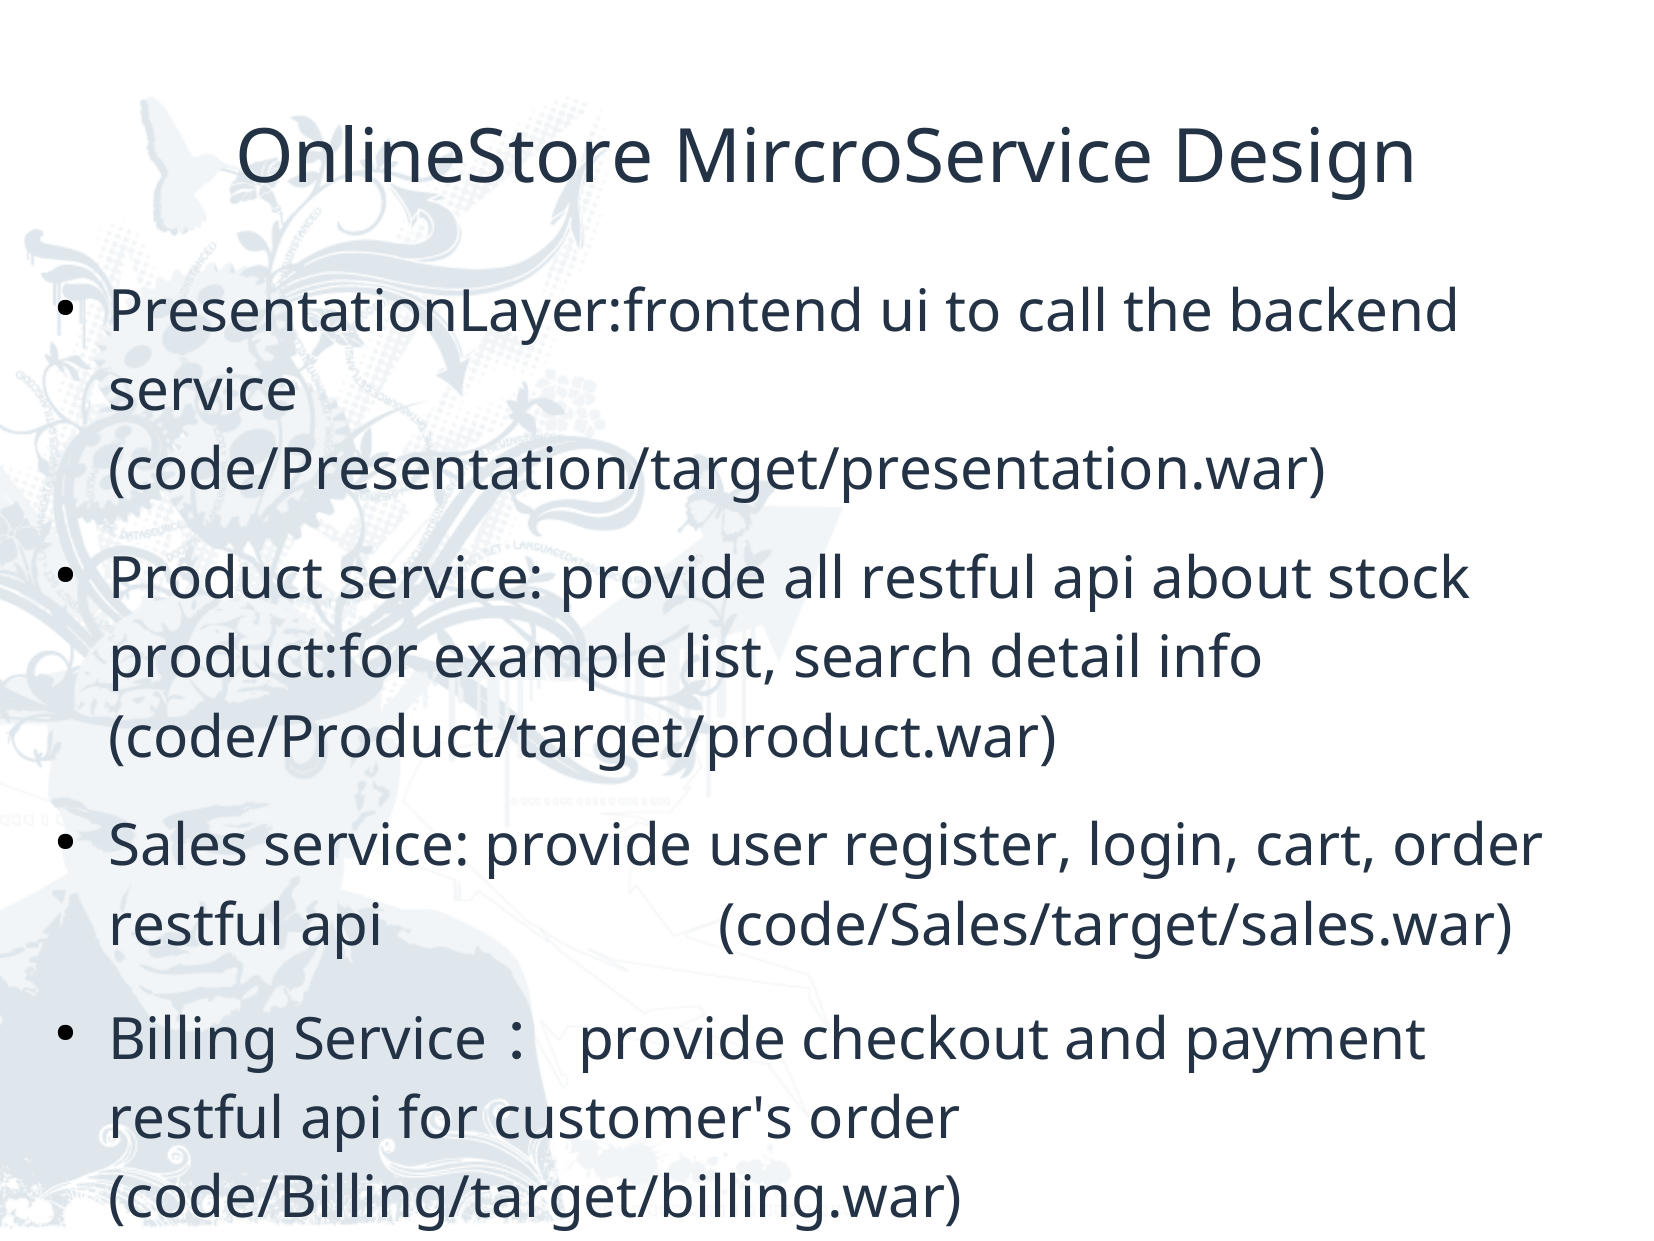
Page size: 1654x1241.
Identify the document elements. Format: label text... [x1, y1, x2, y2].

list PresentationLayer:frontend ui to call the backend service (code/Presentation/target/presentation.war) Product service: provide all restful api about stock product:for example list, search detail info (code/Product/target/product.war) Sales service: provide user register, login, cart, order restful api (code/Sales/target/sales.war) Billing Service：provide checkout and payment restful api for customer's order (code/Billing/target/billing.war) [37, 269, 1613, 1177]
picture [0, 0, 1654, 1241]
title OnlineStore MircroService Design [82, 49, 1571, 257]
